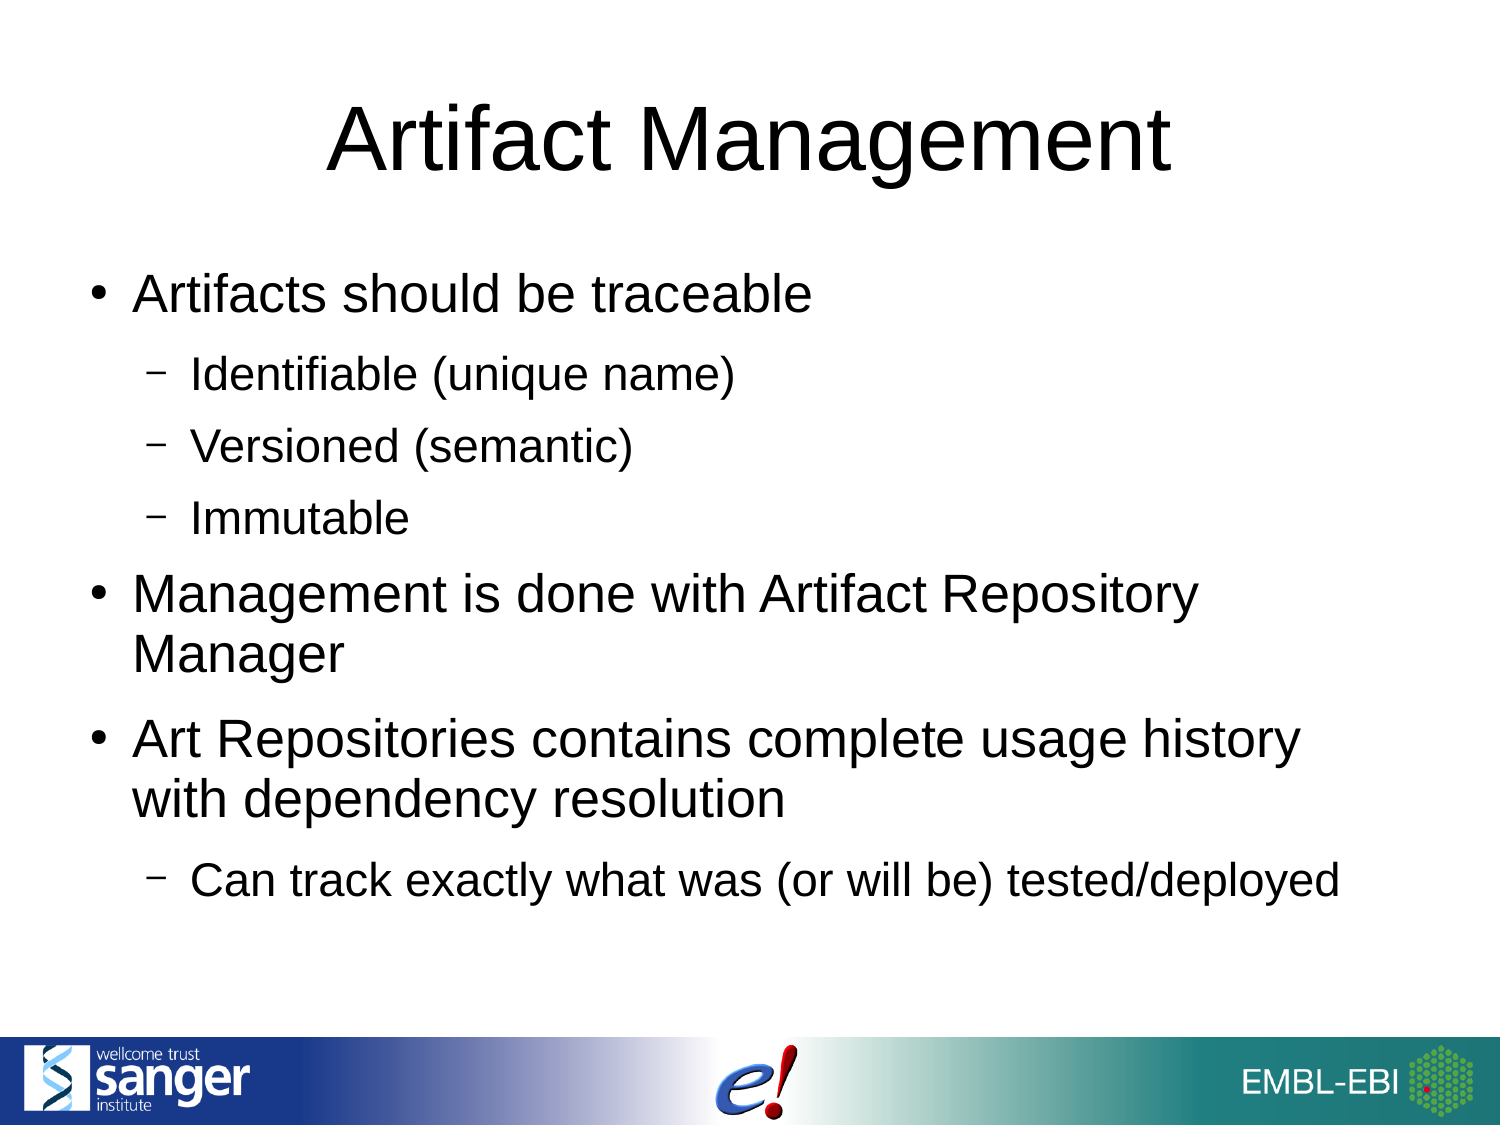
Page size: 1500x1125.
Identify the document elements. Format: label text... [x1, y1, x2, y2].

list Artifacts should be traceable Identifiable (unique name) Versioned (semantic) Immutable Management is done with Artifact Repository Manager Art Repositories contains complete usage history with dependency resolution Can track exactly what was (or will be) tested/deployed [75, 263, 1395, 916]
picture [0, 1037, 1500, 1125]
title Artifact Management [75, 44, 1425, 233]
